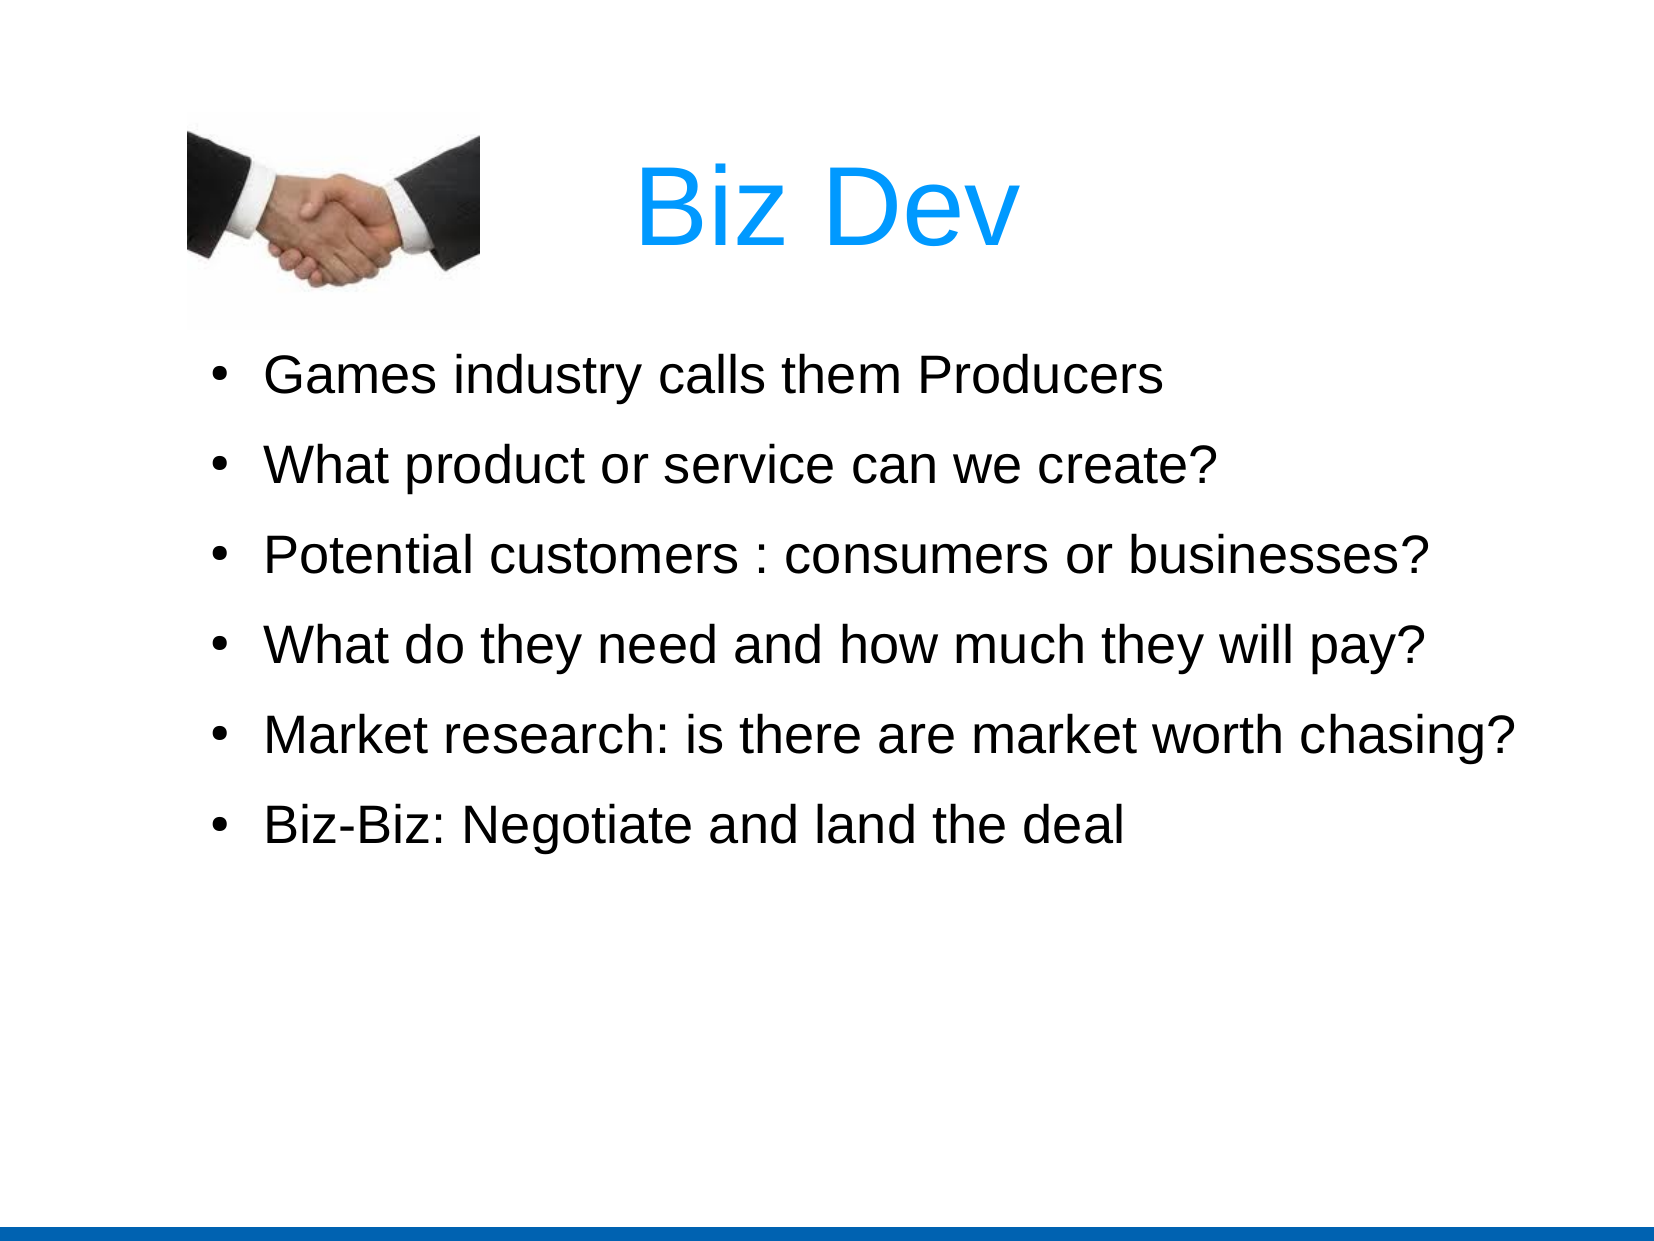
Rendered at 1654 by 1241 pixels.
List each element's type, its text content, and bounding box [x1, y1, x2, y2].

picture [187, 112, 480, 330]
title Biz Dev [121, 102, 1534, 310]
list Games industry calls them Producers What product or service can we create? Potential customers : consumers or businesses? What do they need and how much they will pay? Market research: is there are market worth chasing? Biz-Biz: Negotiate and land the deal [121, 344, 1534, 1126]
